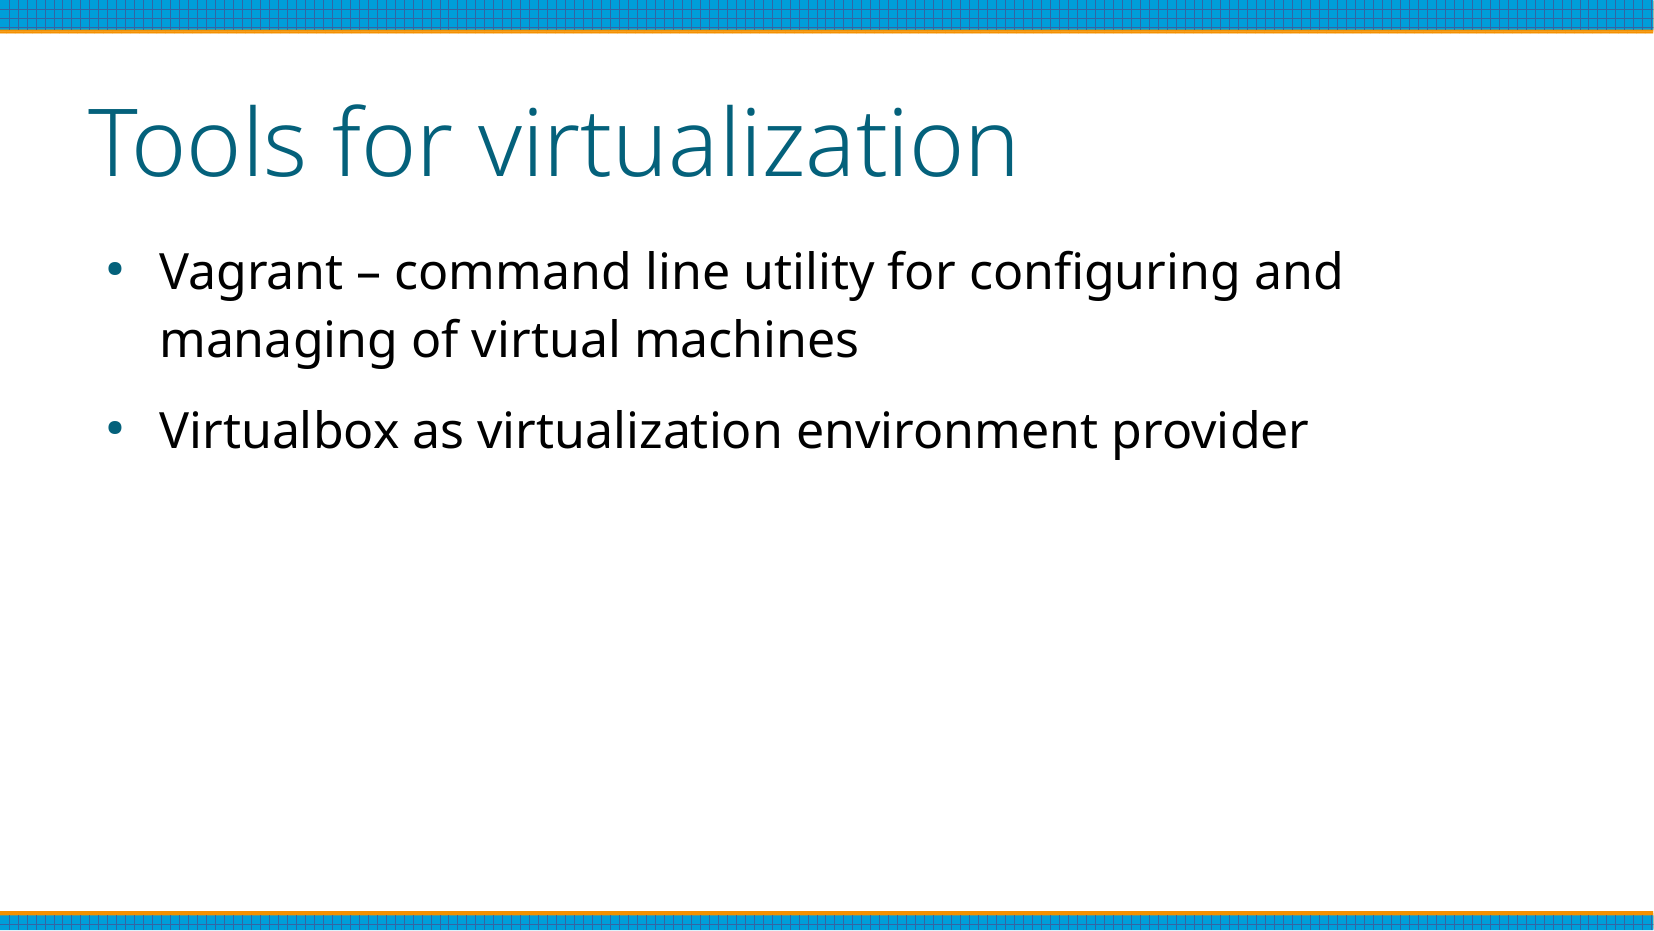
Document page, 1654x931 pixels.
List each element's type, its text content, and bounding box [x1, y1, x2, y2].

title Tools for virtualization [88, 59, 1565, 222]
list Vagrant – command line utility for configuring and managing of virtual machines Virtualbox as virtualization environment provider [88, 236, 1565, 901]
